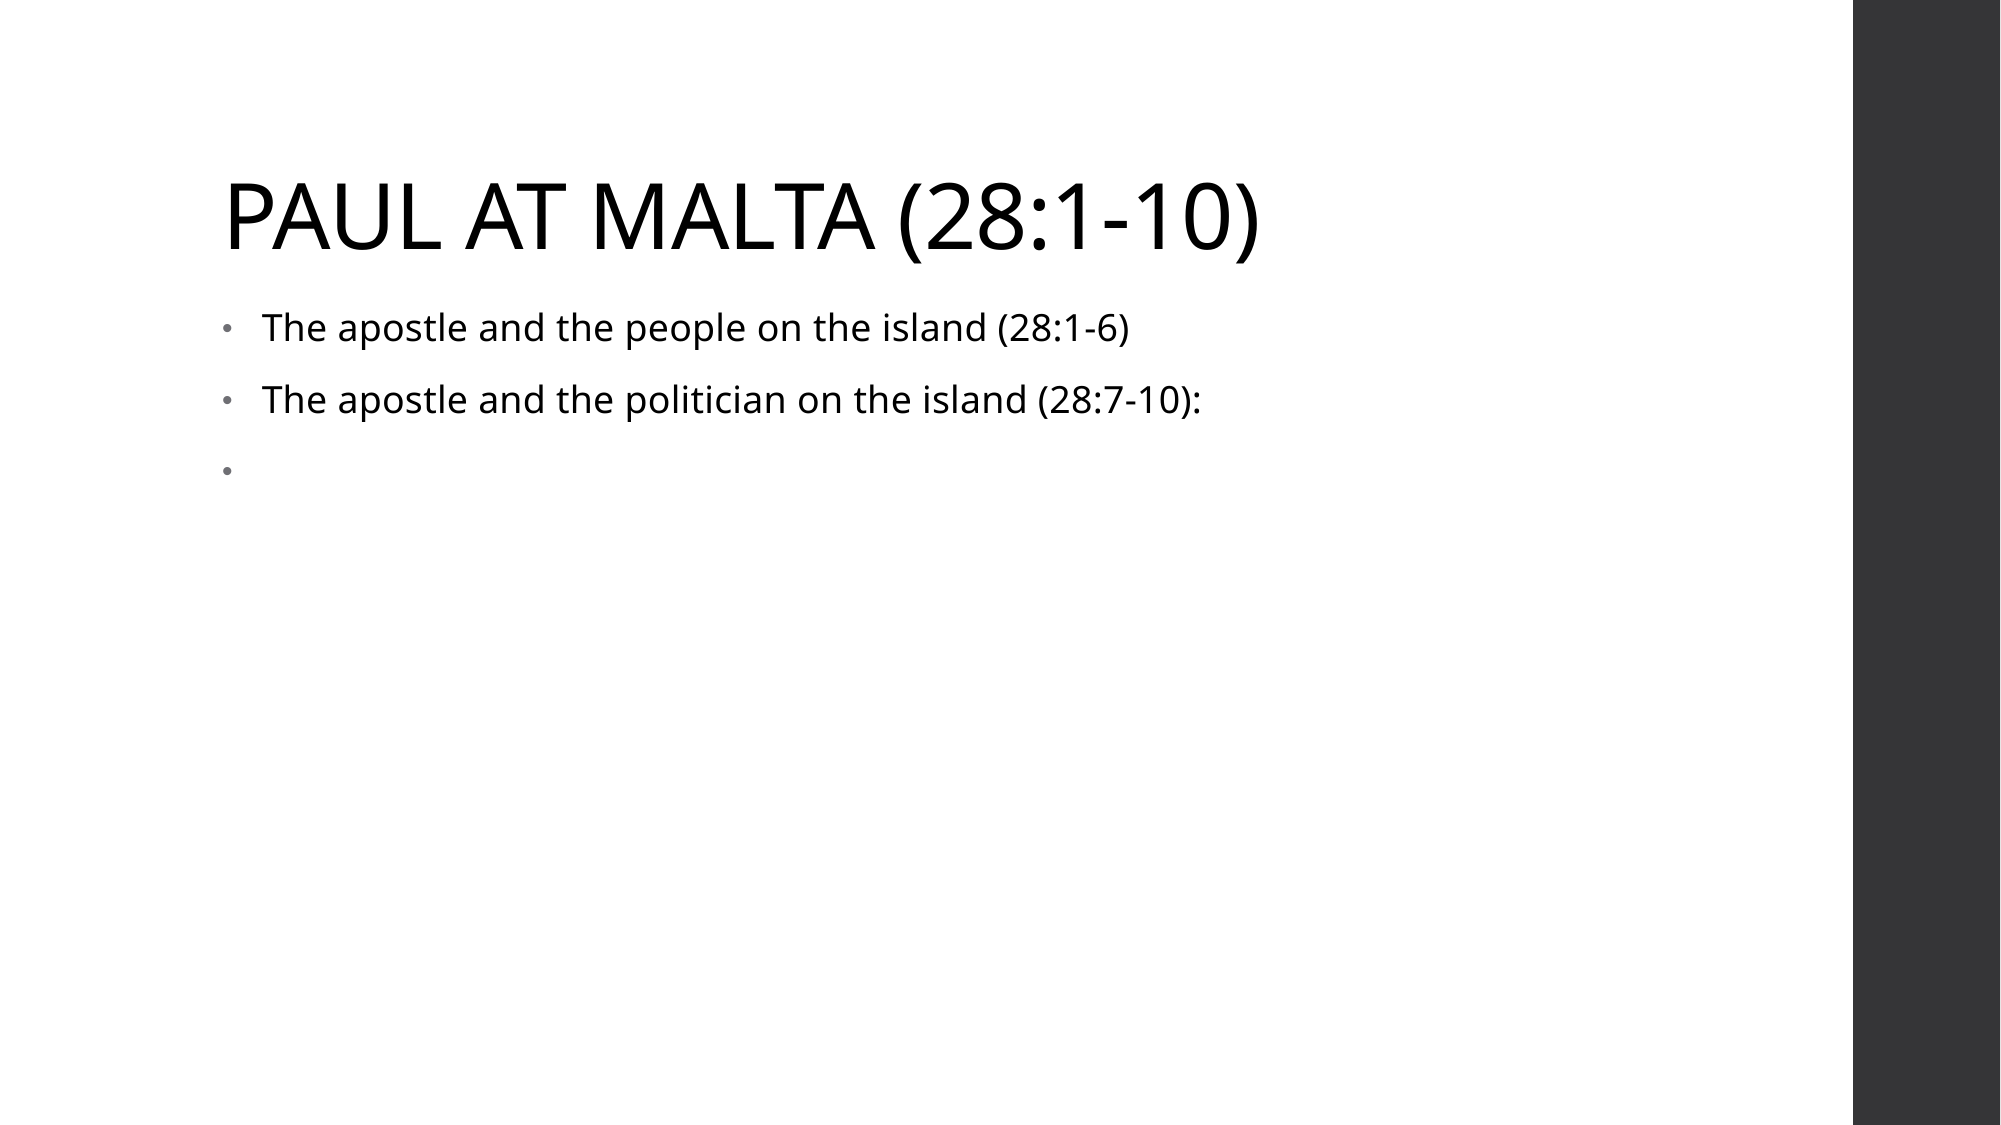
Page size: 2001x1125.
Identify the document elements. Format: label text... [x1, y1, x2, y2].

title PAUL AT MALTA (28:1-10) [206, 60, 1797, 278]
list The apostle and the people on the island (28:1-6) The apostle and the politician on the island (28:7-10): [206, 299, 1617, 1014]
